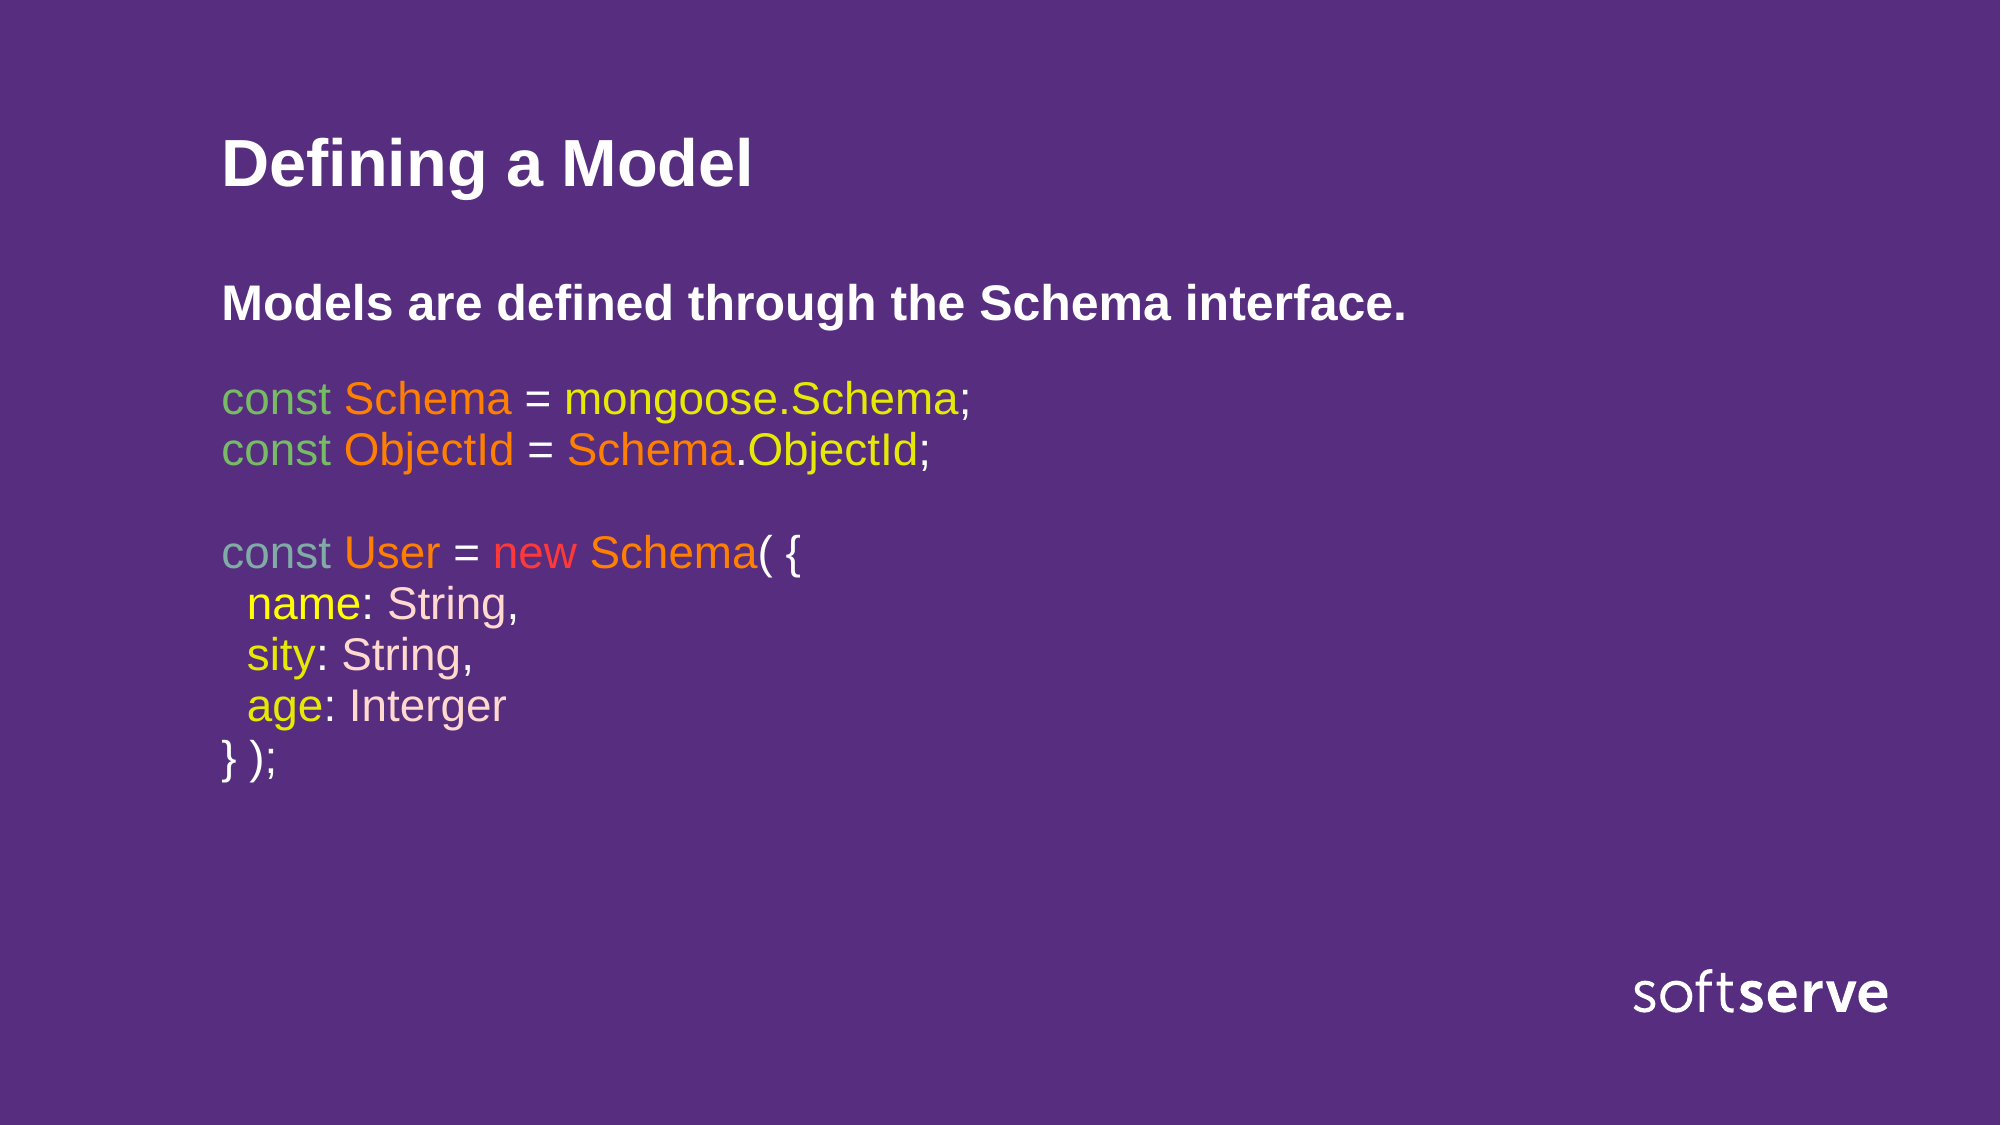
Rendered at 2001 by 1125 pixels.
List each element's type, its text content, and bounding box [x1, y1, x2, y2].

text_box Defining a Model Models are defined through the Schema interface. const Schema = mongoose.Schema; const ObjectId = Schema.ObjectId; const User = new Schema( { name: String, sity: String, age: Interger } ); [206, 118, 1477, 791]
